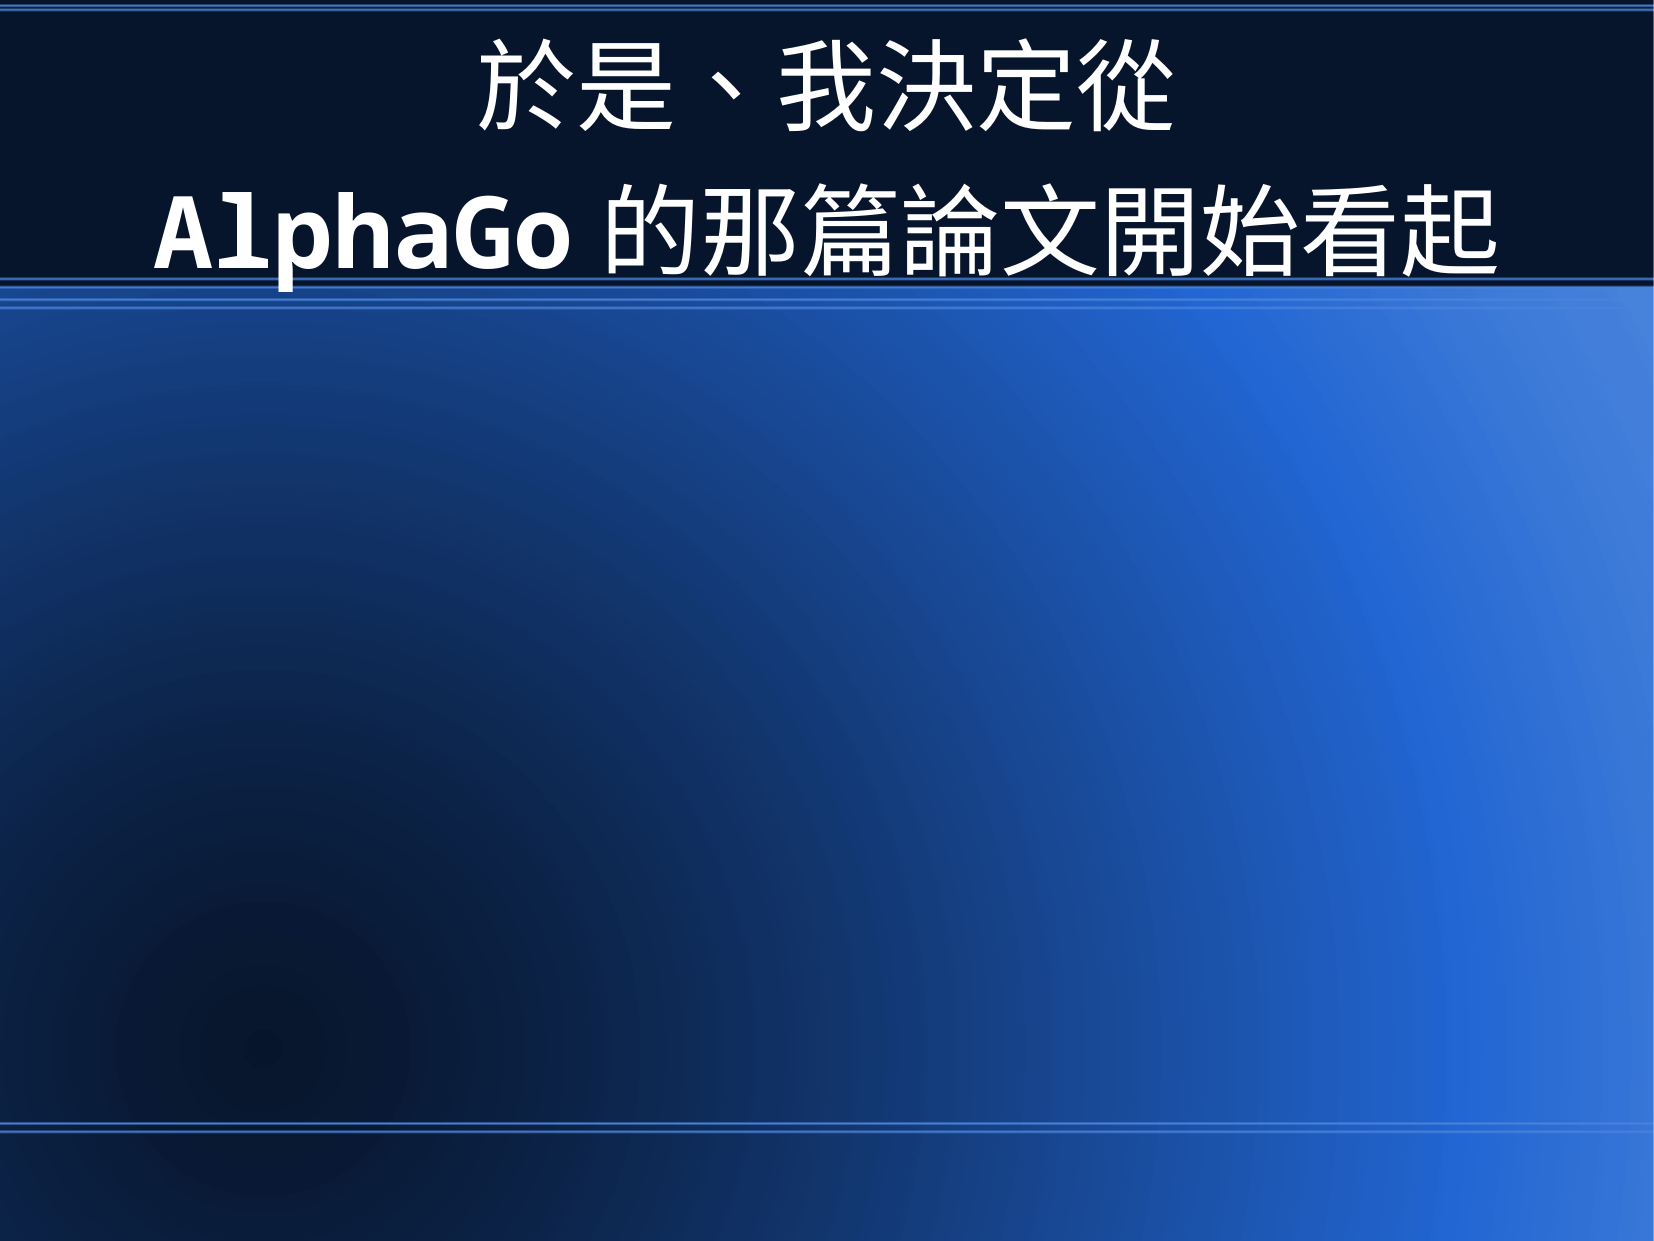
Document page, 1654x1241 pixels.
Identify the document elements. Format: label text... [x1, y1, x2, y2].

title 於是、我決定從 AlphaGo的那篇論文開始看起 [82, 32, 1571, 273]
picture [0, 0, 1654, 1241]
